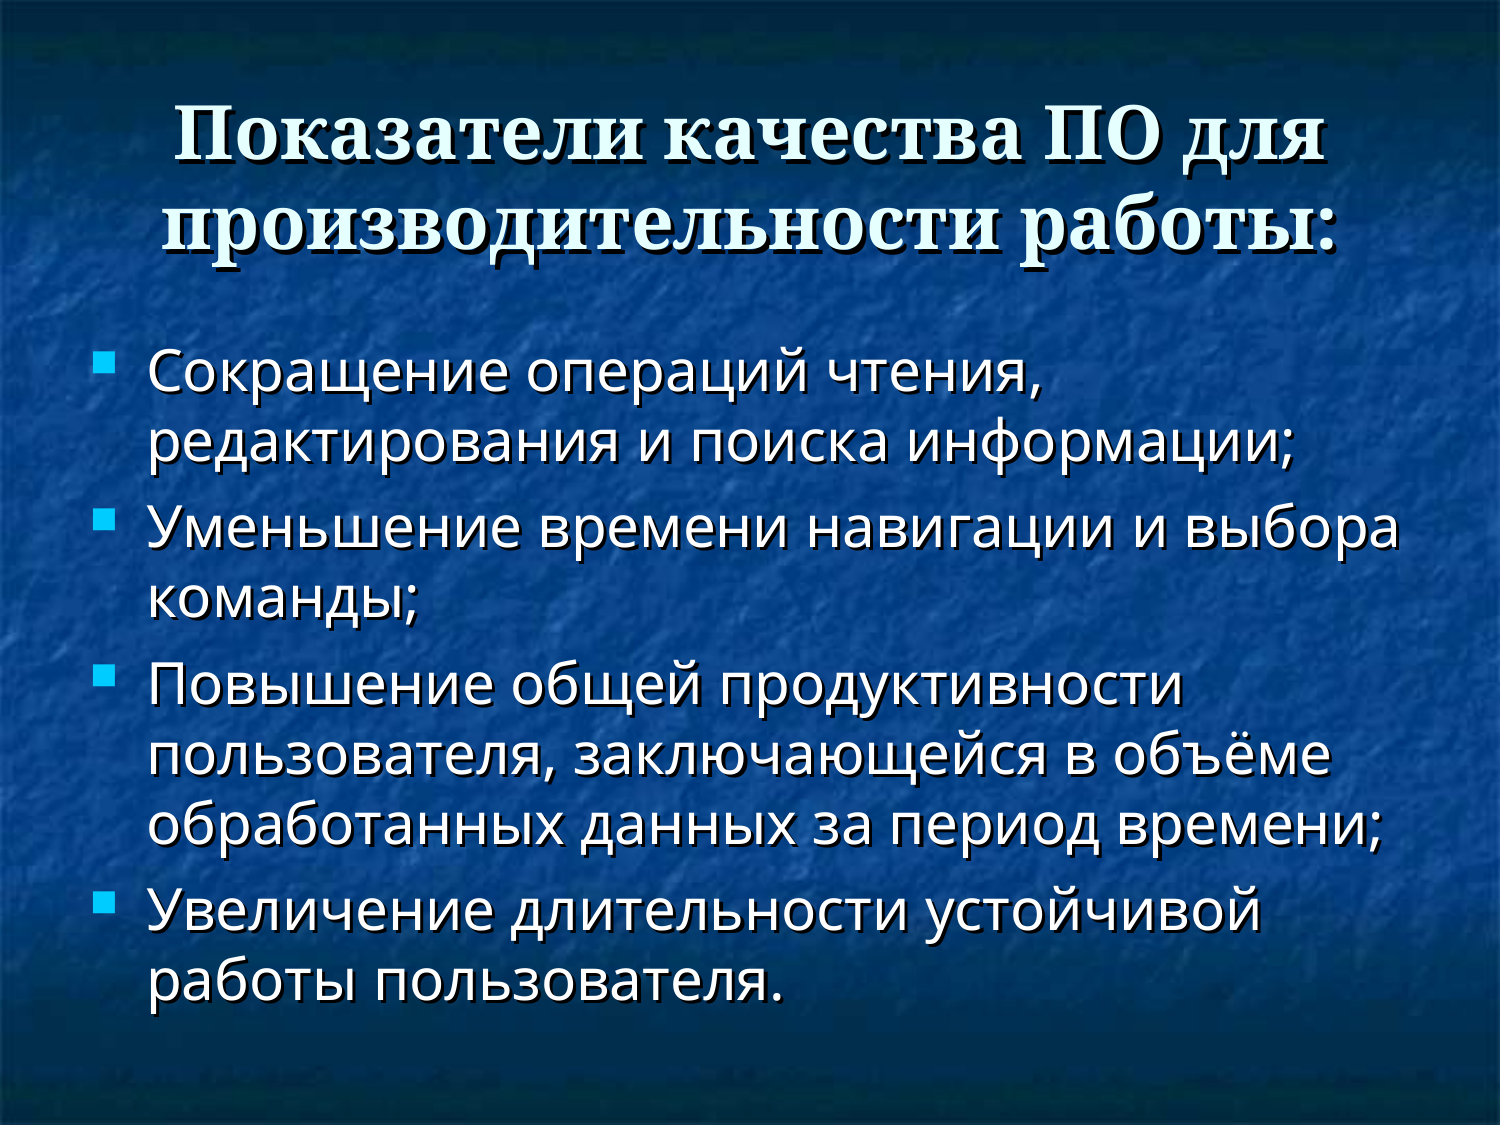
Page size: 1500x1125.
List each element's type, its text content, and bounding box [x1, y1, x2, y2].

list Сокращение операций чтения, редактирования и поиска информации; Уменьшение времени навигации и выбора команды; Повышение общей продуктивности пользователя, заключающейся в объёме обработанных данных за период времени; Увеличение длительности устойчивой работы пользователя. [75, 324, 1426, 1034]
picture [0, 0, 1500, 1125]
title Показатели качества ПО для производительности работы: [75, 57, 1426, 293]
